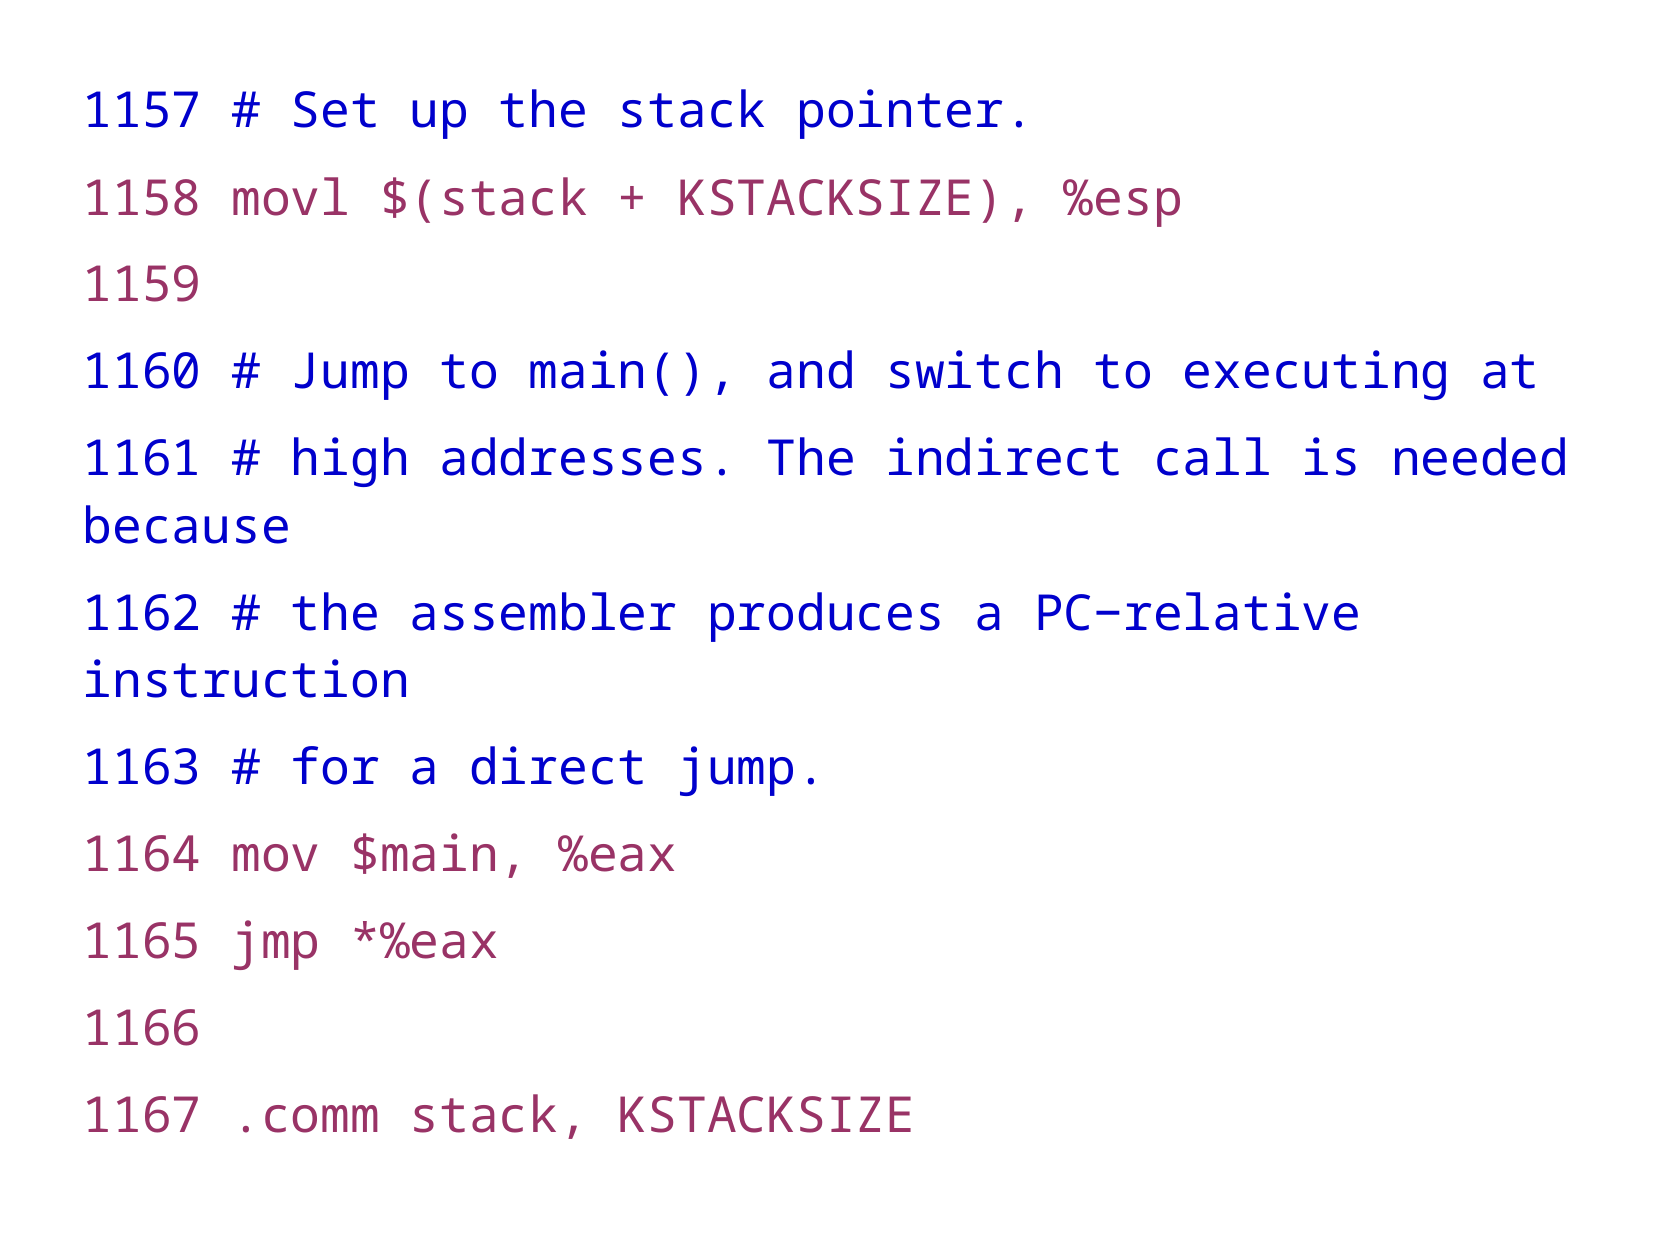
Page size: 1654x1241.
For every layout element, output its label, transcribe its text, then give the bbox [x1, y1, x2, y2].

list 1157 # Set up the stack pointer. 1158 movl $(stack + KSTACKSIZE), %esp 1159 1160 # Jump to main(), and switch to executing at 1161 # high addresses. The indirect call is needed because 1162 # the assembler produces a PC−relative instruction 1163 # for a direct jump. 1164 mov $main, %eax 1165 jmp *%eax 1166 1167 .comm stack, KSTACKSIZE [82, 75, 1571, 1163]
